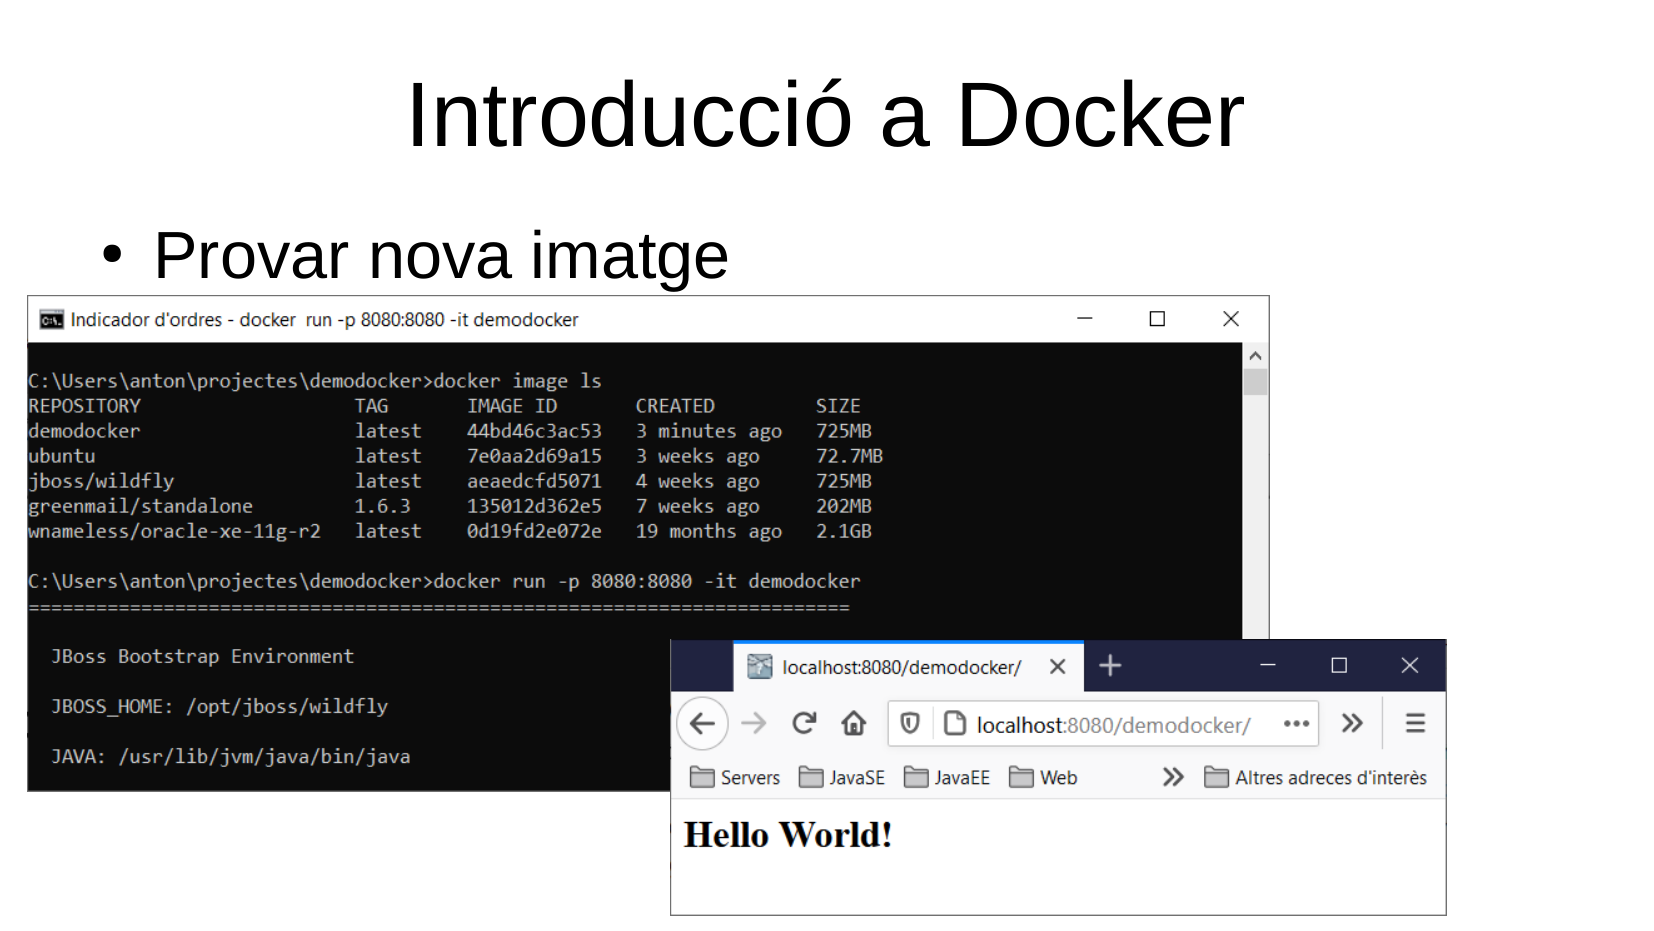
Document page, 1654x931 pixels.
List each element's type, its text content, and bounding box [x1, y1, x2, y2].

list Provar nova imatge [82, 217, 1571, 758]
picture [27, 295, 1447, 916]
title Introducció a Docker [82, 37, 1571, 193]
